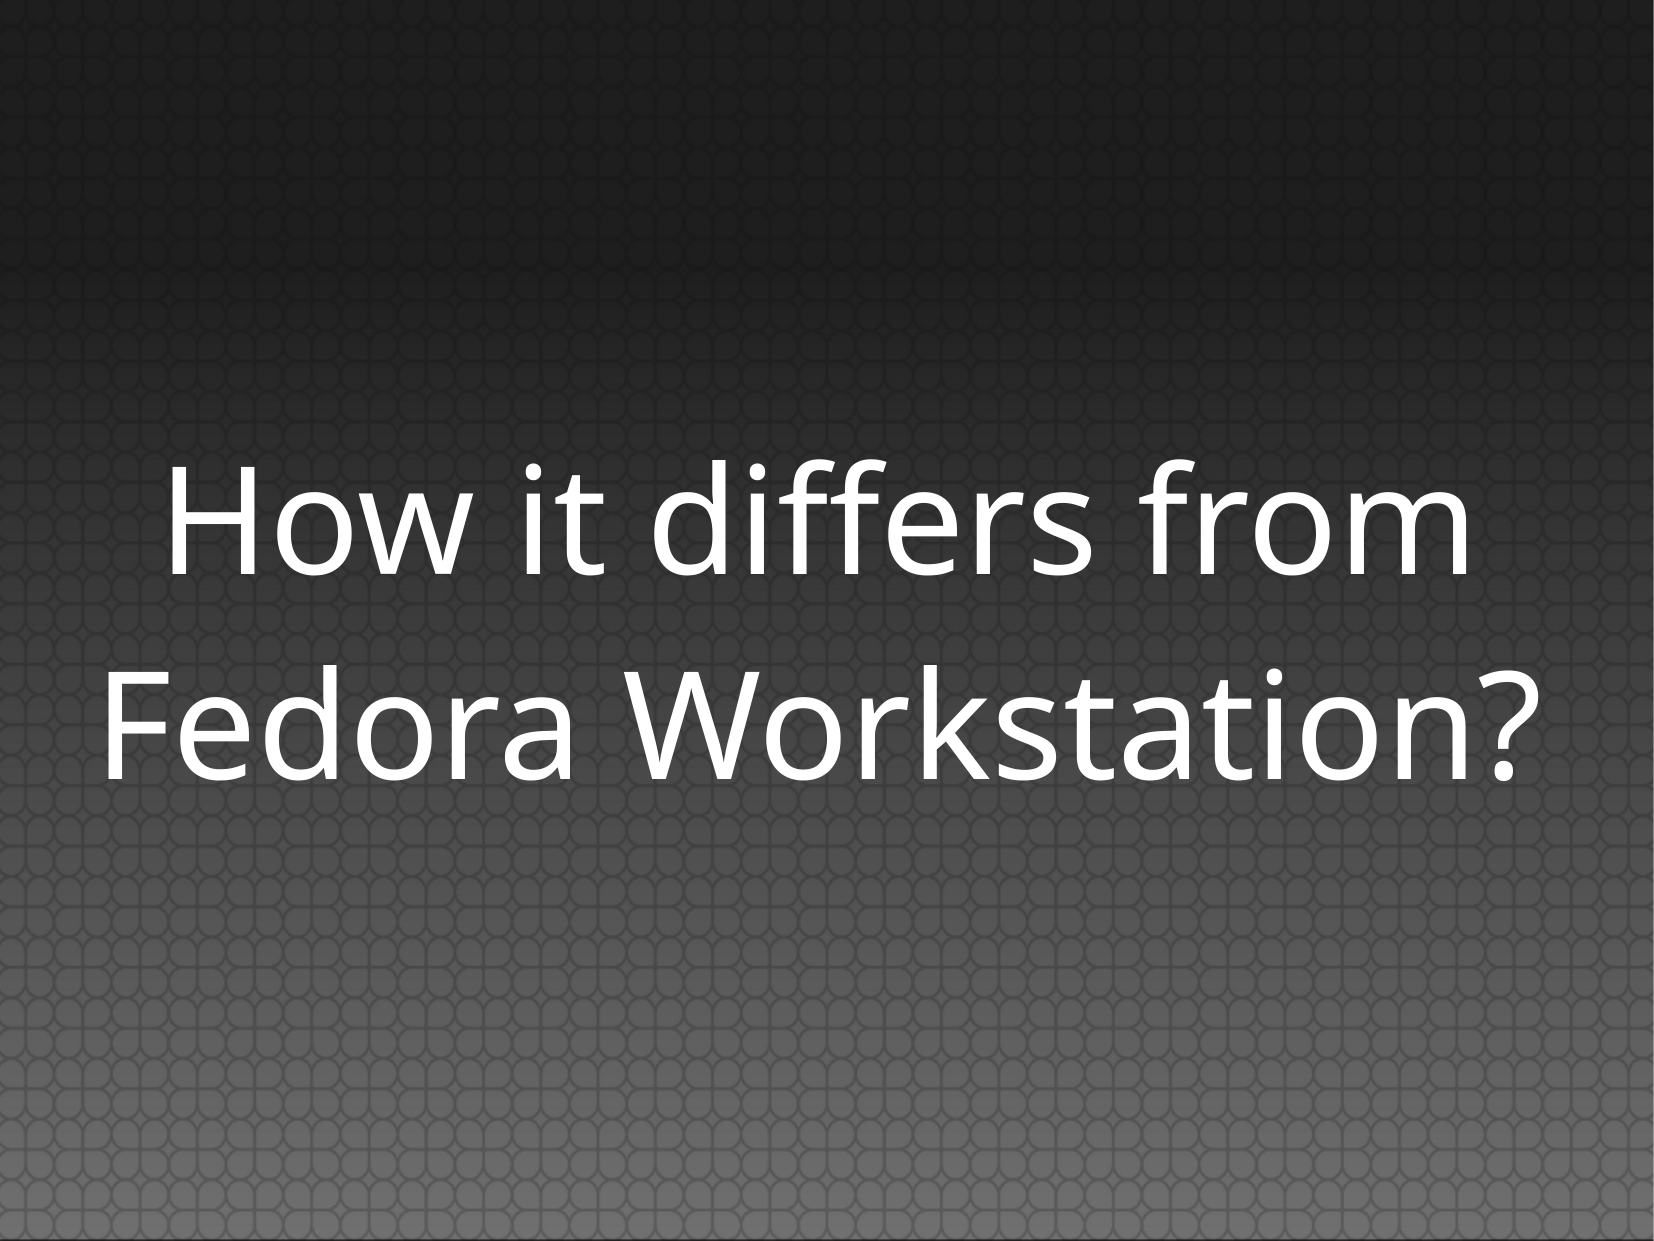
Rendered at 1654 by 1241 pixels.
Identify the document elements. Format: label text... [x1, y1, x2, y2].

picture [0, 0, 1654, 1241]
title How it differs from Fedora Workstation? [75, 444, 1564, 794]
